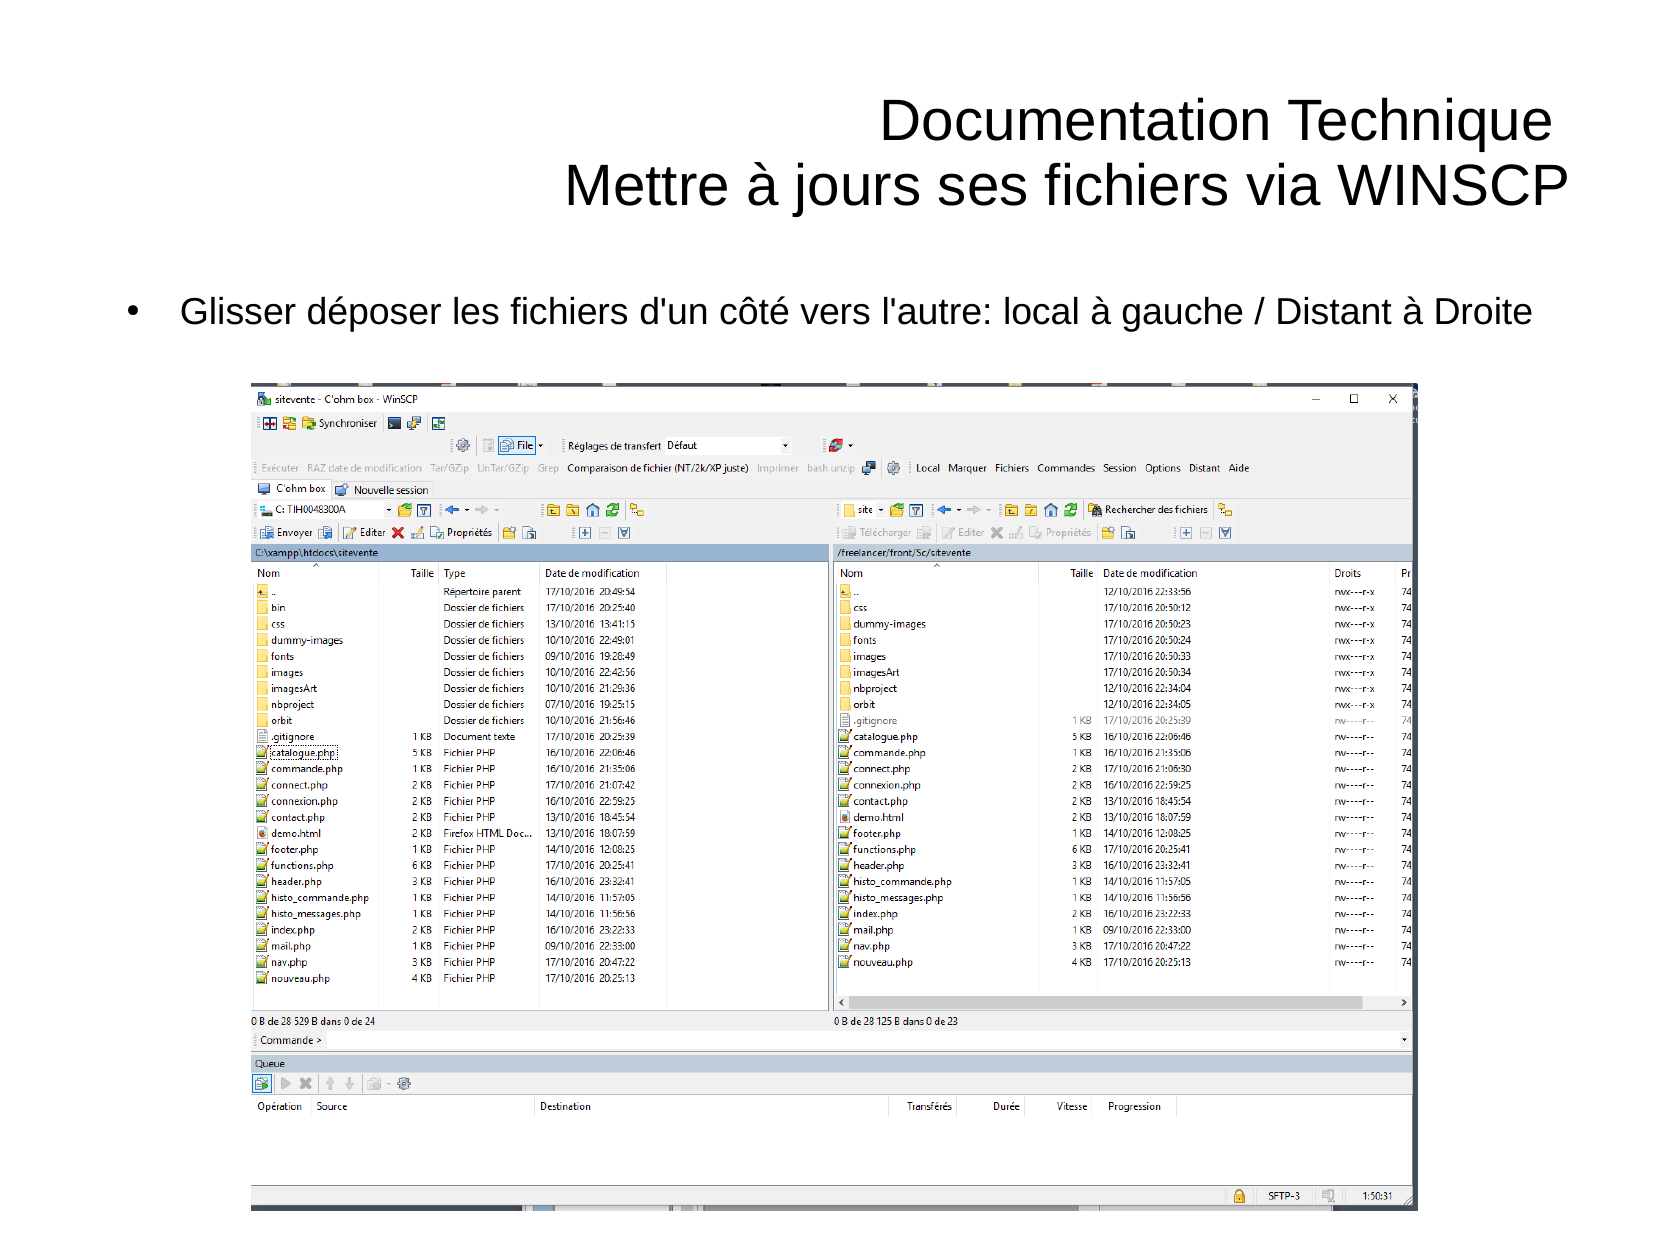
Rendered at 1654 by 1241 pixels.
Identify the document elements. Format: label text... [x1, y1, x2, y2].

picture [251, 383, 1418, 1211]
list Glisser déposer les fichiers d'un côté vers l'autre: local à gauche / Distant à Droite [82, 290, 1571, 1109]
title Documentation Technique Mettre à jours ses fichiers via WINSCP [82, 49, 1571, 257]
